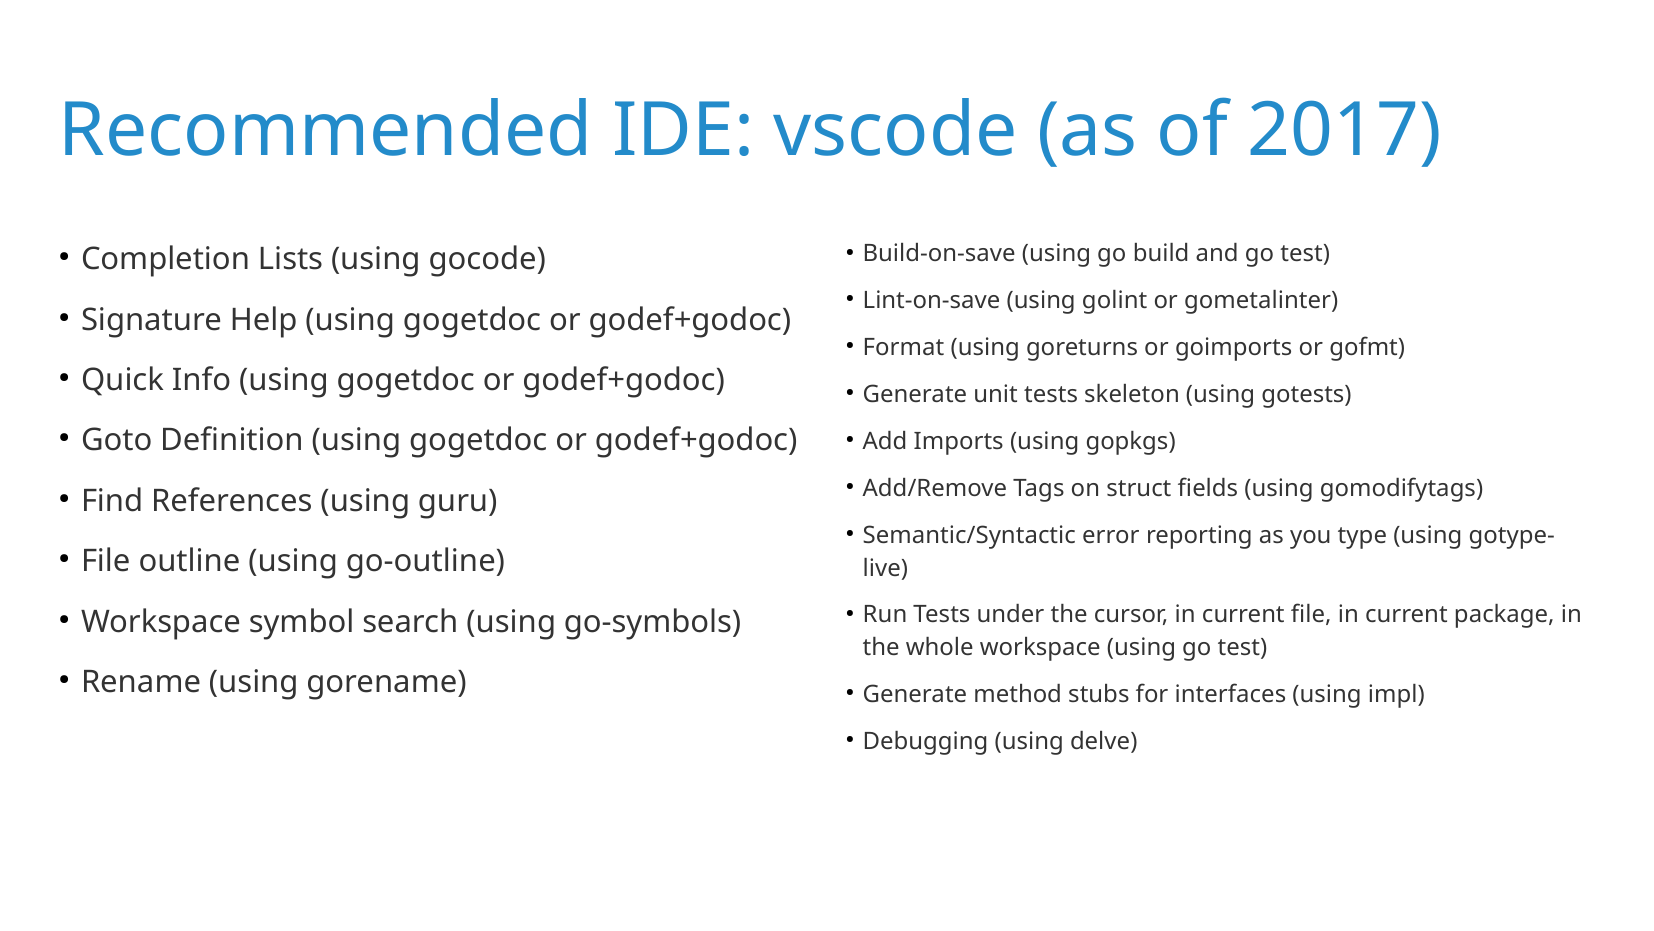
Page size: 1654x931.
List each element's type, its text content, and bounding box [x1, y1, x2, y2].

list Completion Lists (using gocode) Signature Help (using gogetdoc or godef+godoc) Quick Info (using gogetdoc or godef+godoc) Goto Definition (using gogetdoc or godef+godoc) Find References (using guru) File outline (using go-outline) Workspace symbol search (using go-symbols) Rename (using gorename) [59, 236, 809, 768]
title Recommended IDE: vscode (as of 2017) [59, 59, 1595, 178]
list Build-on-save (using go build and go test) Lint-on-save (using golint or gometalinter) Format (using goreturns or goimports or gofmt) Generate unit tests skeleton (using gotests) Add Imports (using gopkgs) Add/Remove Tags on struct fields (using gomodifytags) Semantic/Syntactic error reporting as you type (using gotype-live) Run Tests under the cursor, in current file, in current package, in the whole workspace (using go test) Generate method stubs for interfaces (using impl) Debugging (using delve) [845, 236, 1596, 768]
